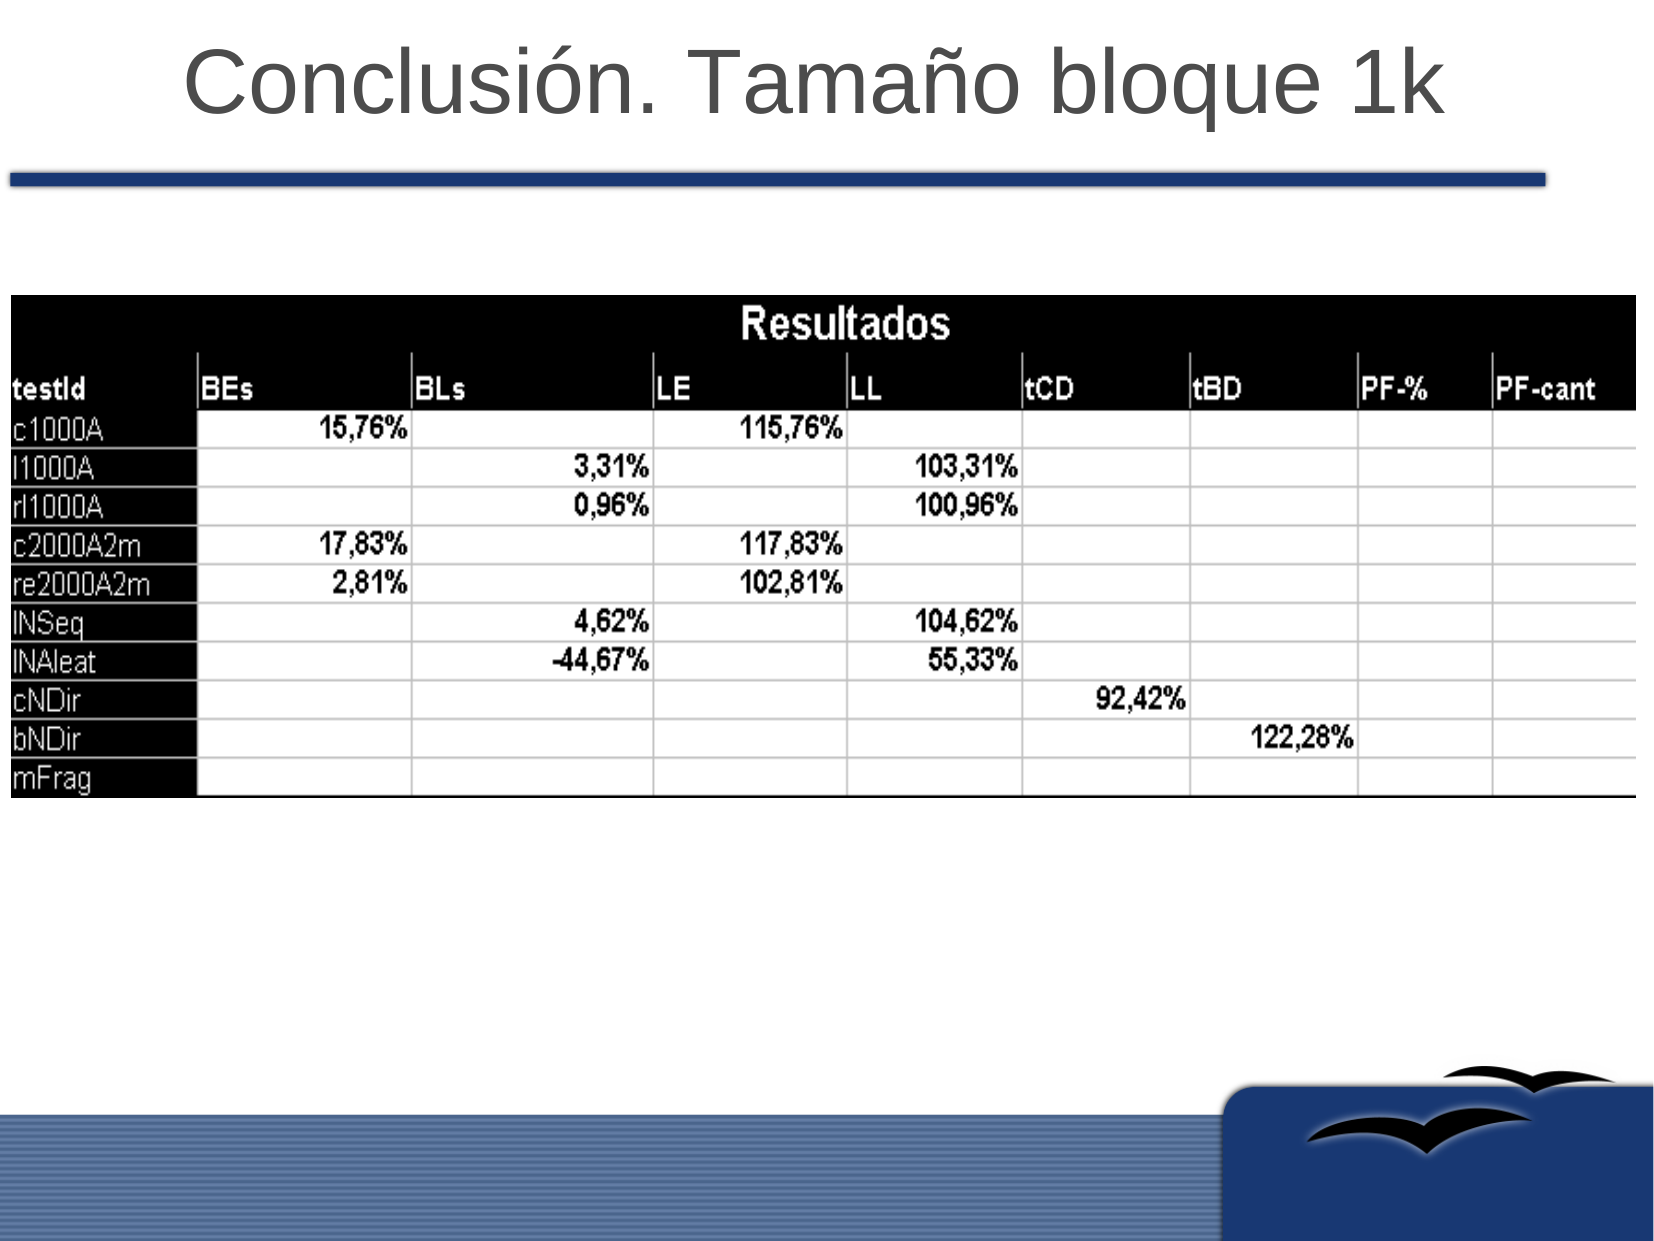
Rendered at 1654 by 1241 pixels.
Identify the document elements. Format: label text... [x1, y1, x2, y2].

title Conclusión. Tamaño bloque 1k [121, 0, 1534, 164]
picture [0, 0, 1654, 1241]
